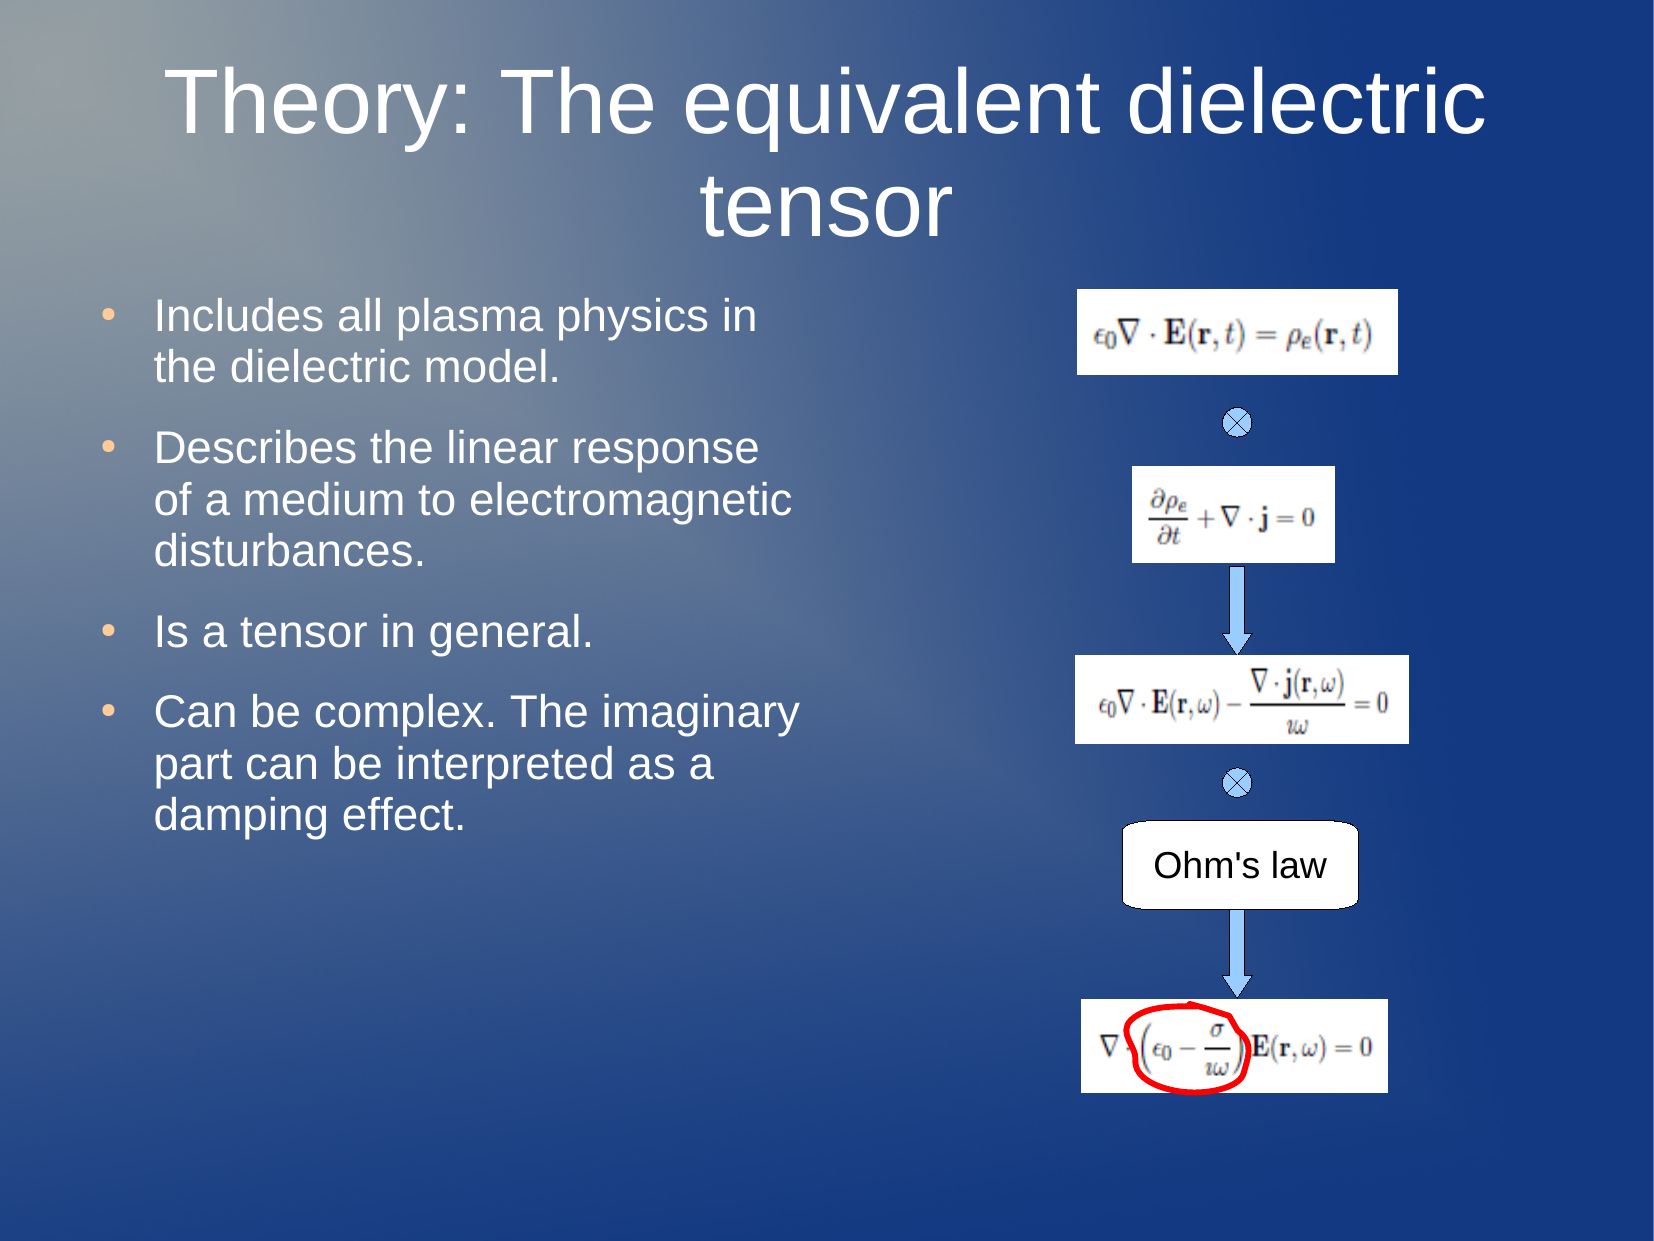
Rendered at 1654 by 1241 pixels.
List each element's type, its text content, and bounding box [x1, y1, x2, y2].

text_box [1222, 566, 1253, 655]
text_box [1222, 407, 1253, 438]
text_box [1222, 767, 1253, 798]
picture [0, 0, 1654, 1241]
list Includes all plasma physics in the dielectric model. Describes the linear response of a medium to electromagnetic disturbances. Is a tensor in general. Can be complex. The imaginary part can be interpreted as a damping effect. [82, 290, 809, 1094]
text_box Ohm's law [1122, 820, 1359, 910]
text_box [1222, 909, 1253, 999]
title Theory: The equivalent dielectric tensor [82, 49, 1571, 257]
